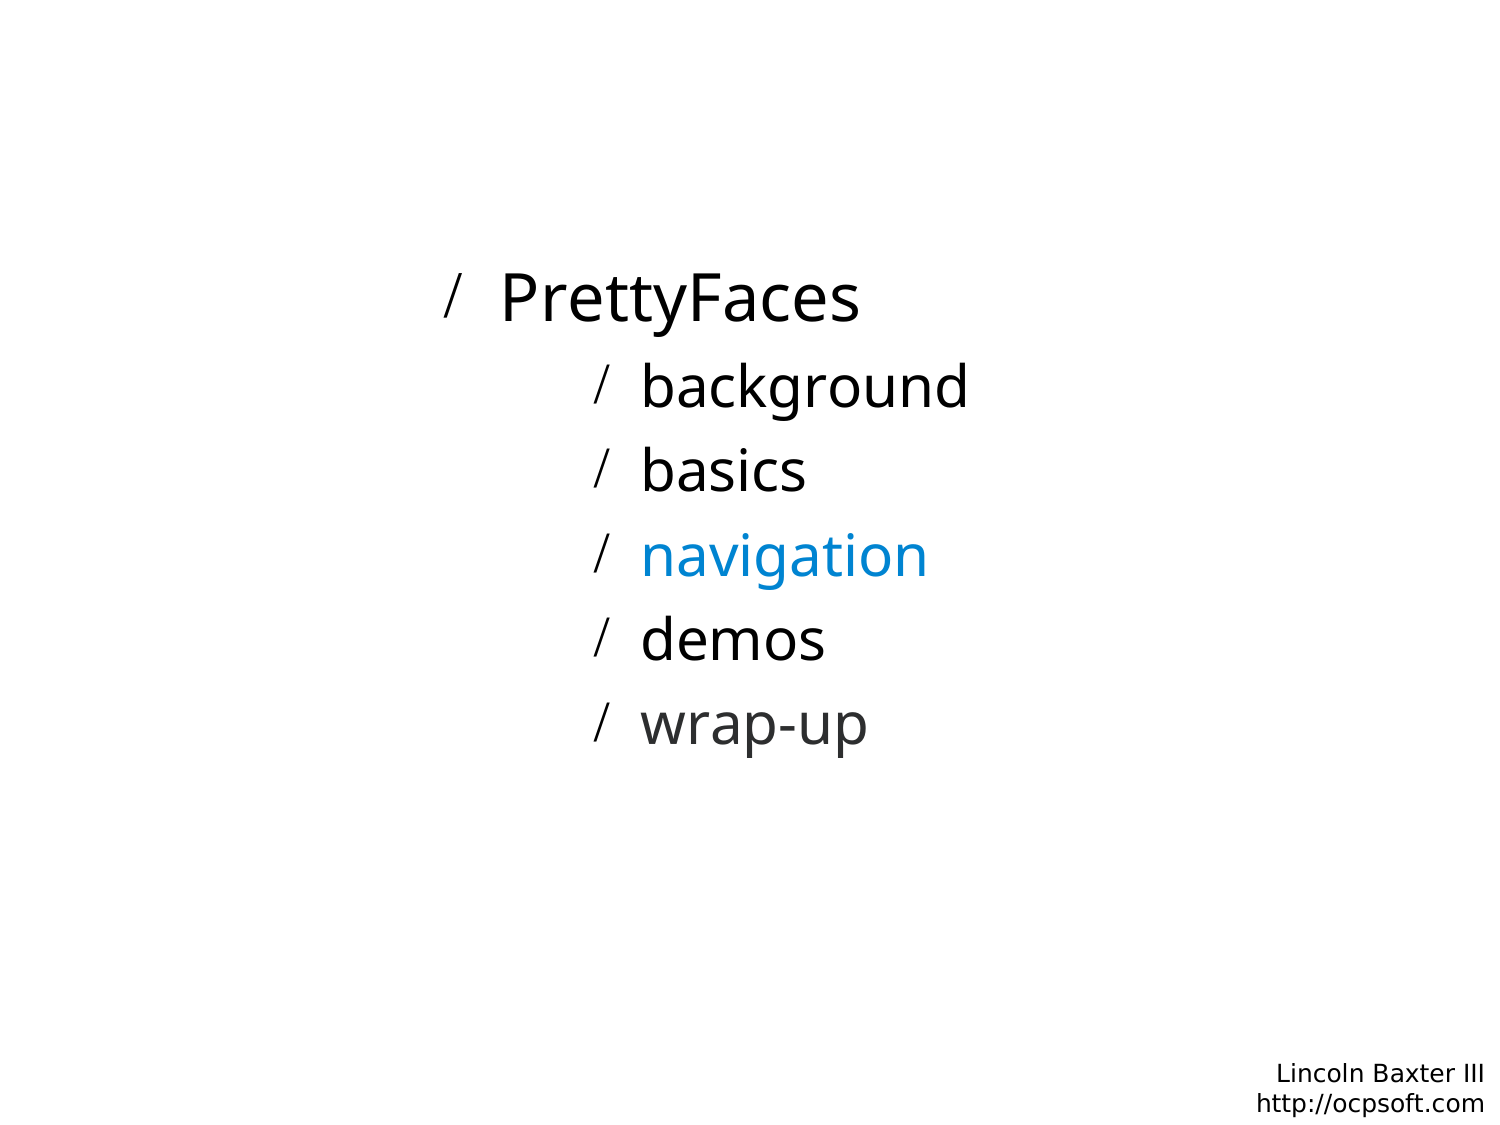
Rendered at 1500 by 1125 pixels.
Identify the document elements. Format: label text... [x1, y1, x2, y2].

list PrettyFaces background basics navigation demos wrap-up [428, 149, 1088, 893]
